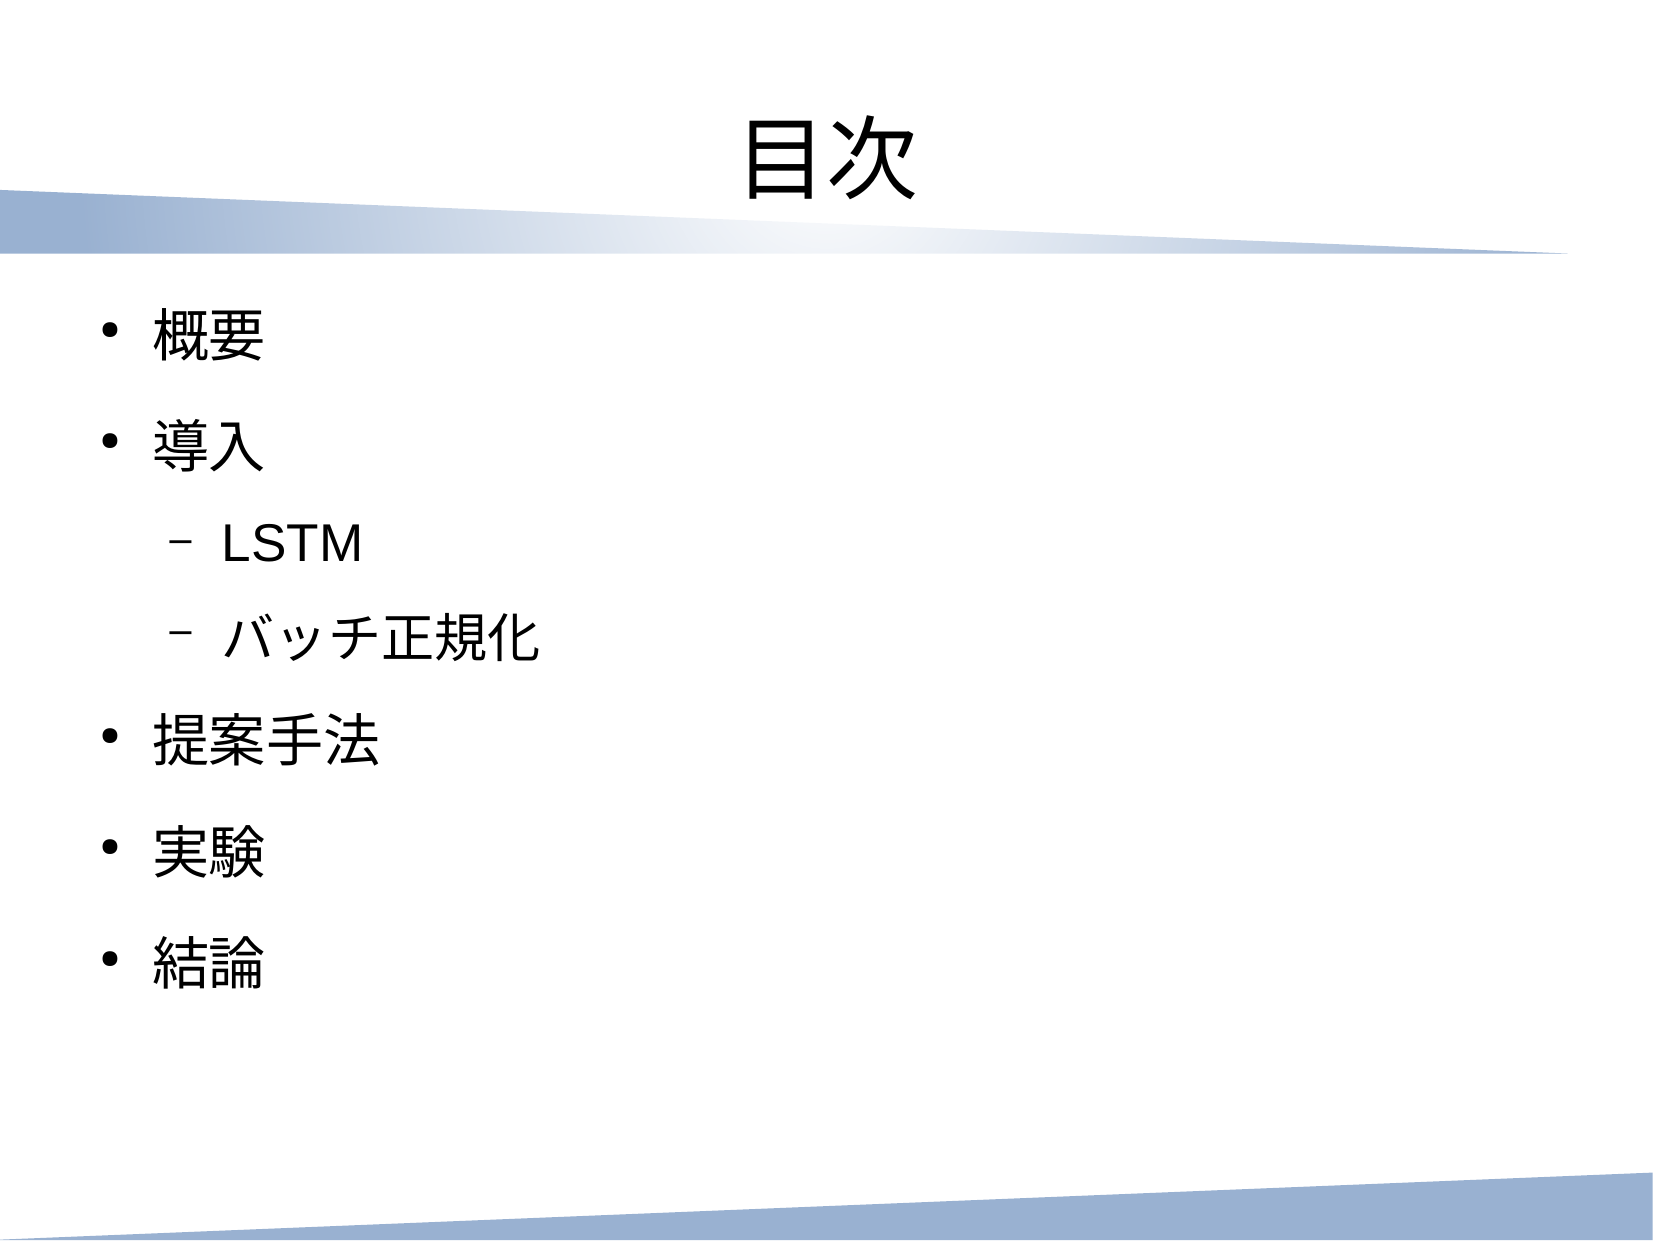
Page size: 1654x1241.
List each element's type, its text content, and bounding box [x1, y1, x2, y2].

list 概要 導入 LSTM バッチ正規化 提案手法 実験 結論 [82, 290, 1571, 1010]
title 目次 [82, 49, 1571, 257]
